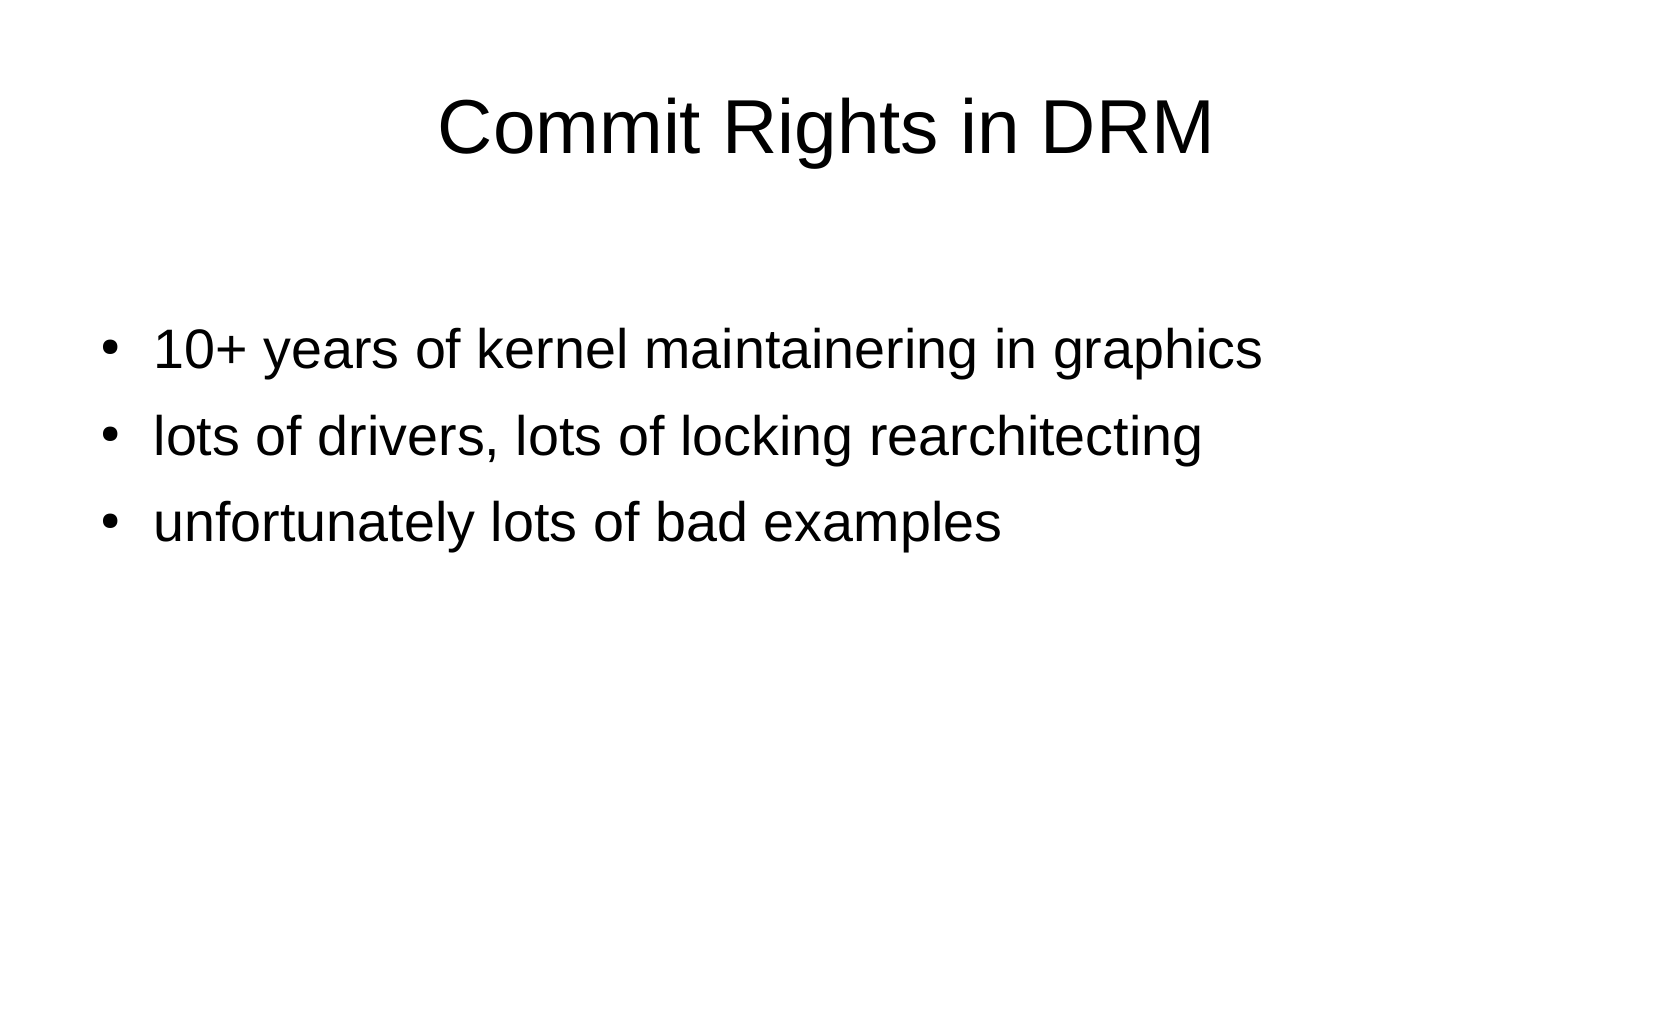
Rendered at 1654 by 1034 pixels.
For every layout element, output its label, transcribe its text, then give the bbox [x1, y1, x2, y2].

list 10+ years of kernel maintainering in graphics lots of drivers, lots of locking rearchitecting unfortunately lots of bad examples [82, 317, 1571, 809]
title Commit Rights in DRM [82, 41, 1571, 214]
